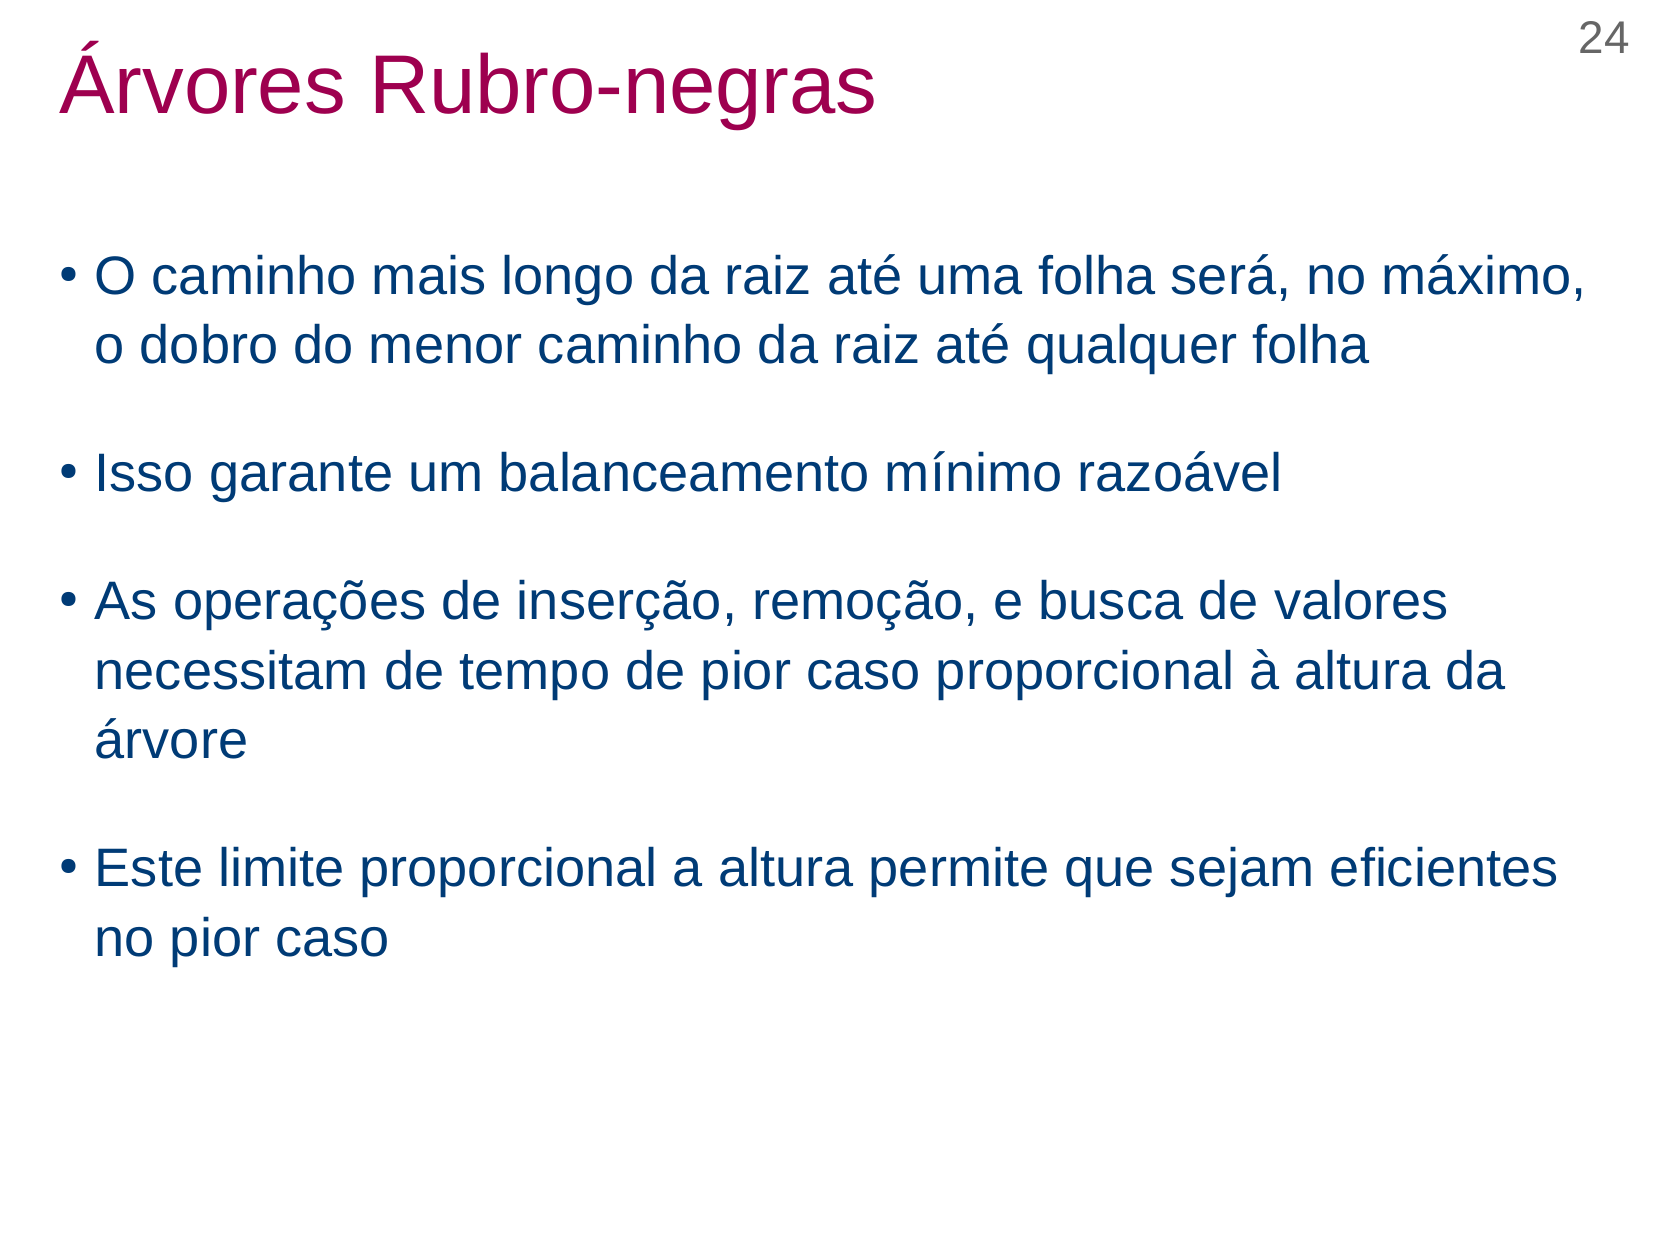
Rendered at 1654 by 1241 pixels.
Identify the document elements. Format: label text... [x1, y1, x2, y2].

list O caminho mais longo da raiz até uma folha será, no máximo, o dobro do menor caminho da raiz até qualquer folha Isso garante um balanceamento mínimo razoável As operações de inserção, remoção, e busca de valores necessitam de tempo de pior caso proporcional à altura da árvore Este limite proporcional a altura permite que sejam eficientes no pior caso [59, 236, 1595, 1211]
title Árvores Rubro-negras [59, 29, 1595, 148]
